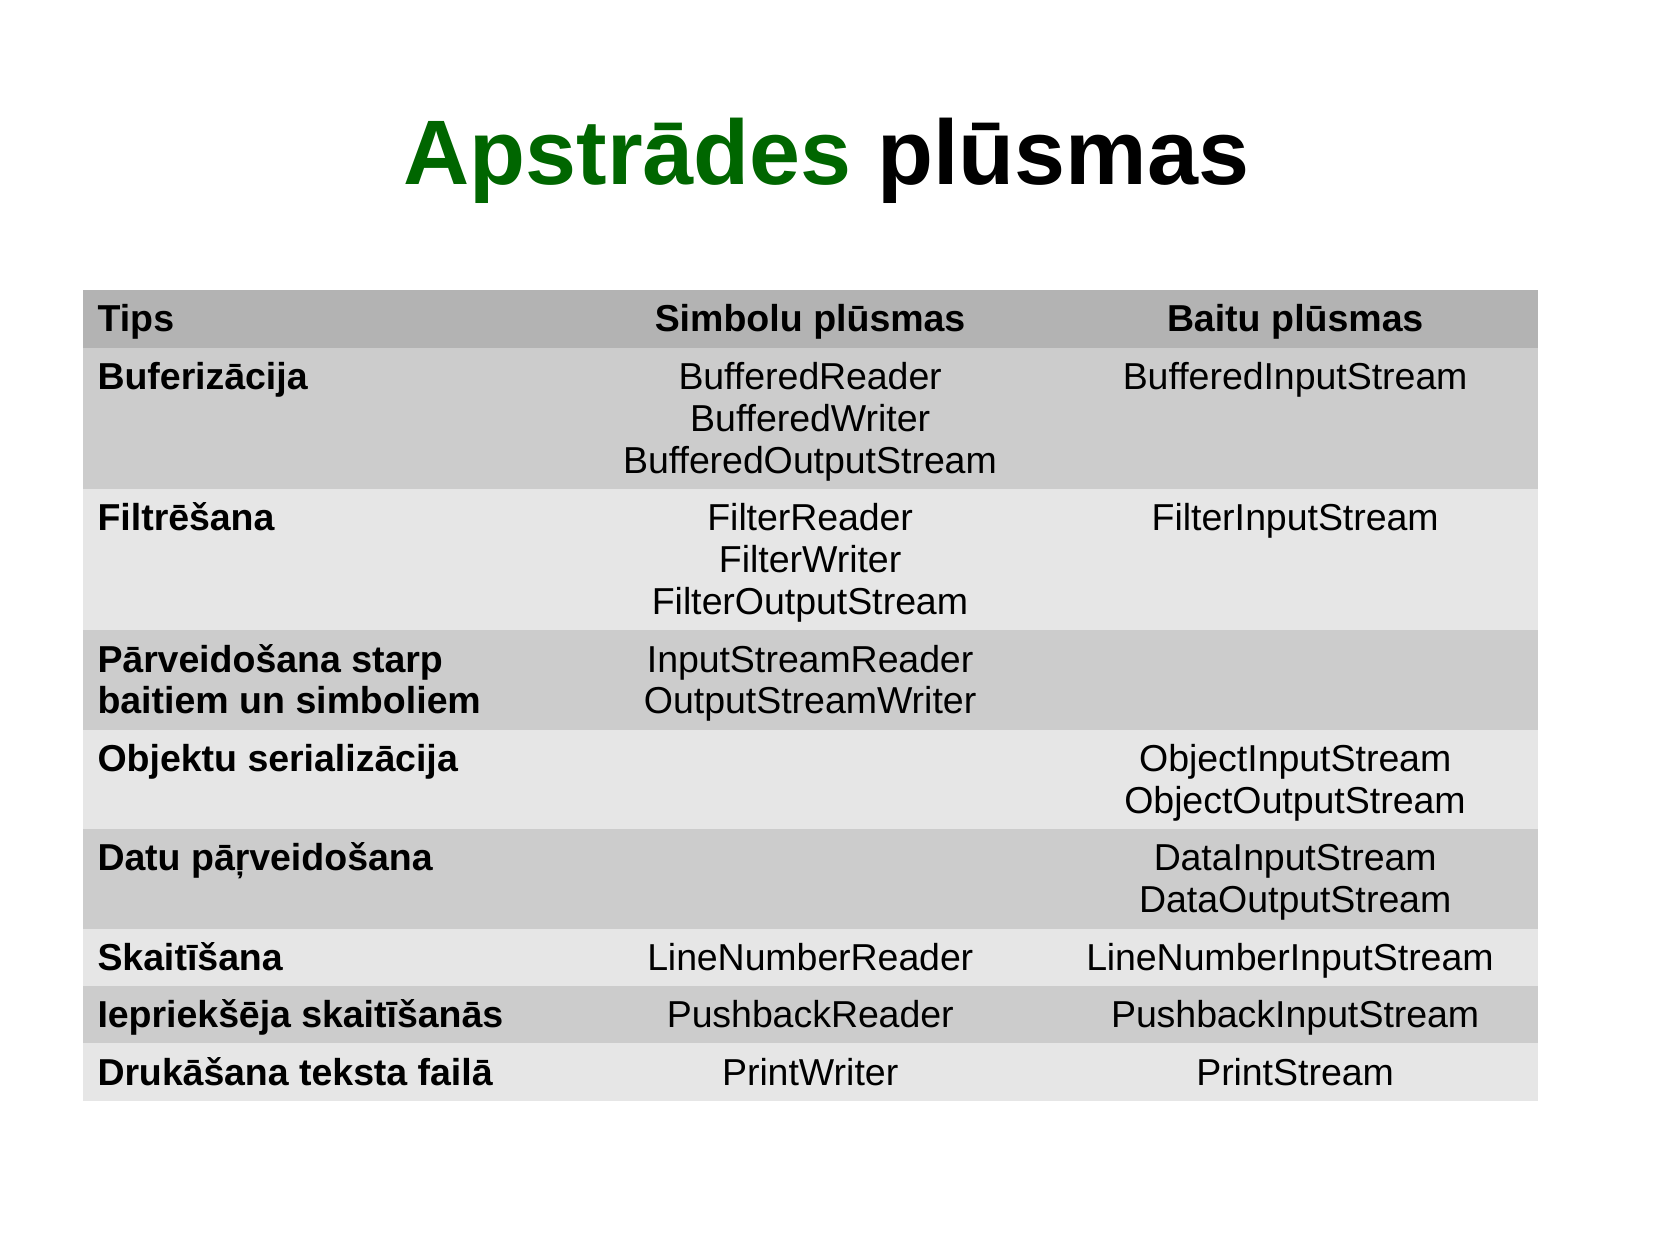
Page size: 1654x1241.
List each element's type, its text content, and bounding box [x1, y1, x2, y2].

table_cell PushbackInputStream [1053, 986, 1538, 1043]
table_cell BufferedInputStream [1053, 348, 1538, 489]
table_cell FilterInputStream [1053, 489, 1538, 630]
table_cell [568, 730, 1053, 829]
table_cell Objektu serializācija [83, 730, 568, 829]
table_cell Drukāšana teksta failā [83, 1043, 568, 1101]
table_cell PrintWriter [568, 1043, 1053, 1101]
table_cell PushbackReader [568, 986, 1053, 1043]
table_header Baitu plūsmas [1053, 290, 1538, 348]
title Apstrādes plūsmas [82, 49, 1571, 257]
table_cell Datu pāŗveidošana [83, 829, 568, 929]
table_cell Pārveidošana starp baitiem un simboliem [83, 630, 568, 730]
table_header Tips [83, 290, 568, 348]
table_cell Iepriekšēja skaitīšanās [83, 986, 568, 1043]
table_cell Buferizācija [83, 348, 568, 489]
table_cell BufferedReader BufferedWriter BufferedOutputStream [568, 348, 1053, 489]
table_cell LineNumberReader [568, 929, 1053, 986]
table_cell ObjectInputStream ObjectOutputStream [1053, 730, 1538, 829]
table_cell [568, 829, 1053, 929]
table_cell Filtrēšana [83, 489, 568, 630]
table_cell FilterReader FilterWriter FilterOutputStream [568, 489, 1053, 630]
table_cell PrintStream [1053, 1043, 1538, 1101]
table_cell InputStreamReader OutputStreamWriter [568, 630, 1053, 730]
table_header Simbolu plūsmas [568, 290, 1053, 348]
table_cell [1053, 630, 1538, 730]
table_cell LineNumberInputStream [1053, 929, 1538, 986]
table_cell Skaitīšana [83, 929, 568, 986]
table_cell DataInputStream DataOutputStream [1053, 829, 1538, 929]
